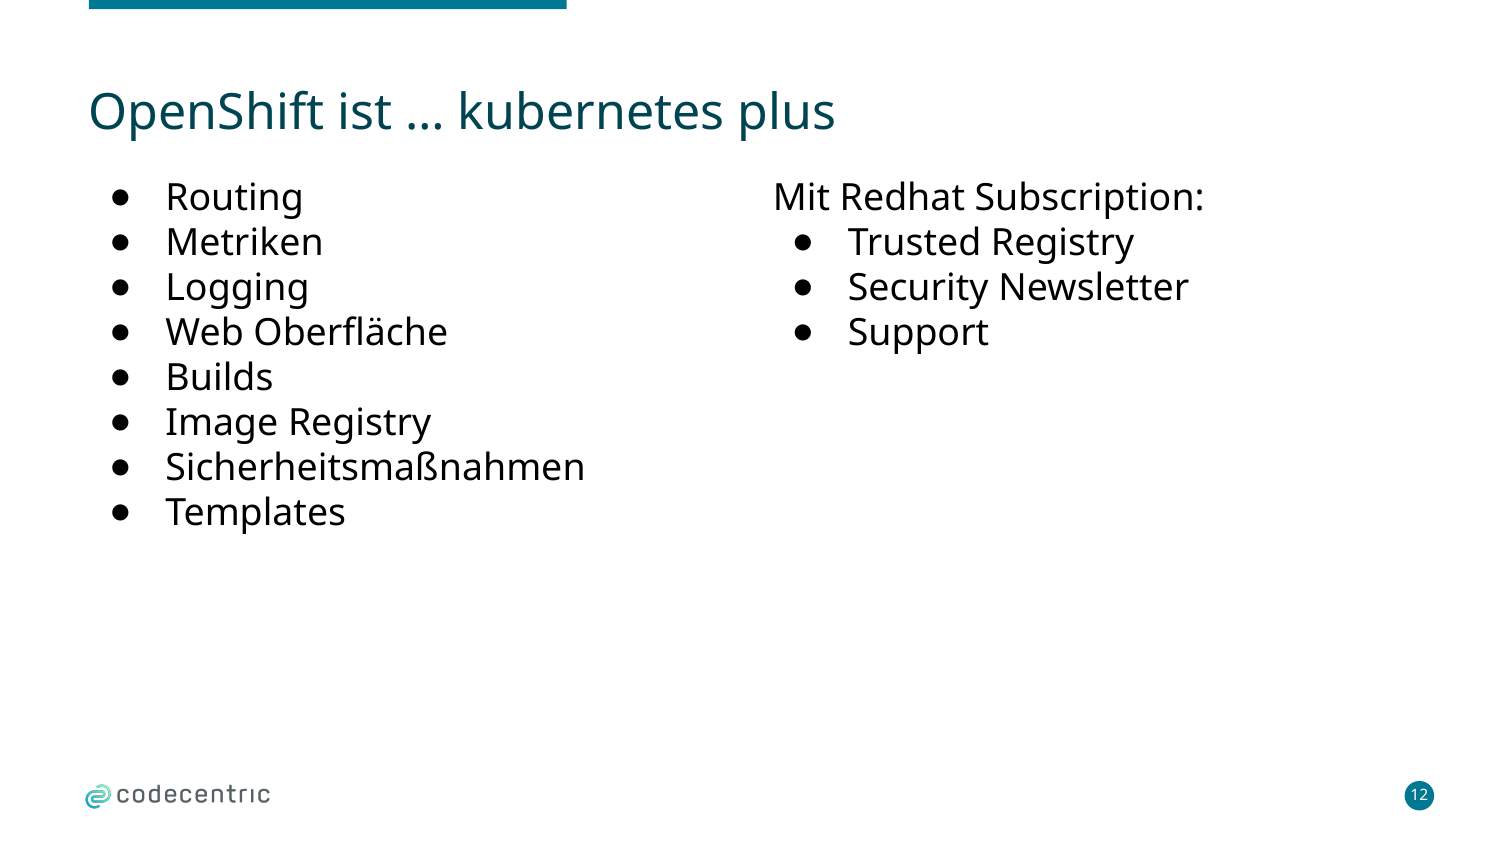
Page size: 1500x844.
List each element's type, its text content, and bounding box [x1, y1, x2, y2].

list Routing Metriken Logging Web Oberfläche Builds Image Registry Sicherheitsmaßnahmen Templates [90, 173, 651, 764]
title OpenShift ist … kubernetes plus [88, 86, 1397, 152]
picture [65, 763, 289, 828]
slide_number <number> [1396, 783, 1443, 808]
list Mit Redhat Subscription: Trusted Registry Security Newsletter Support [772, 173, 1333, 764]
